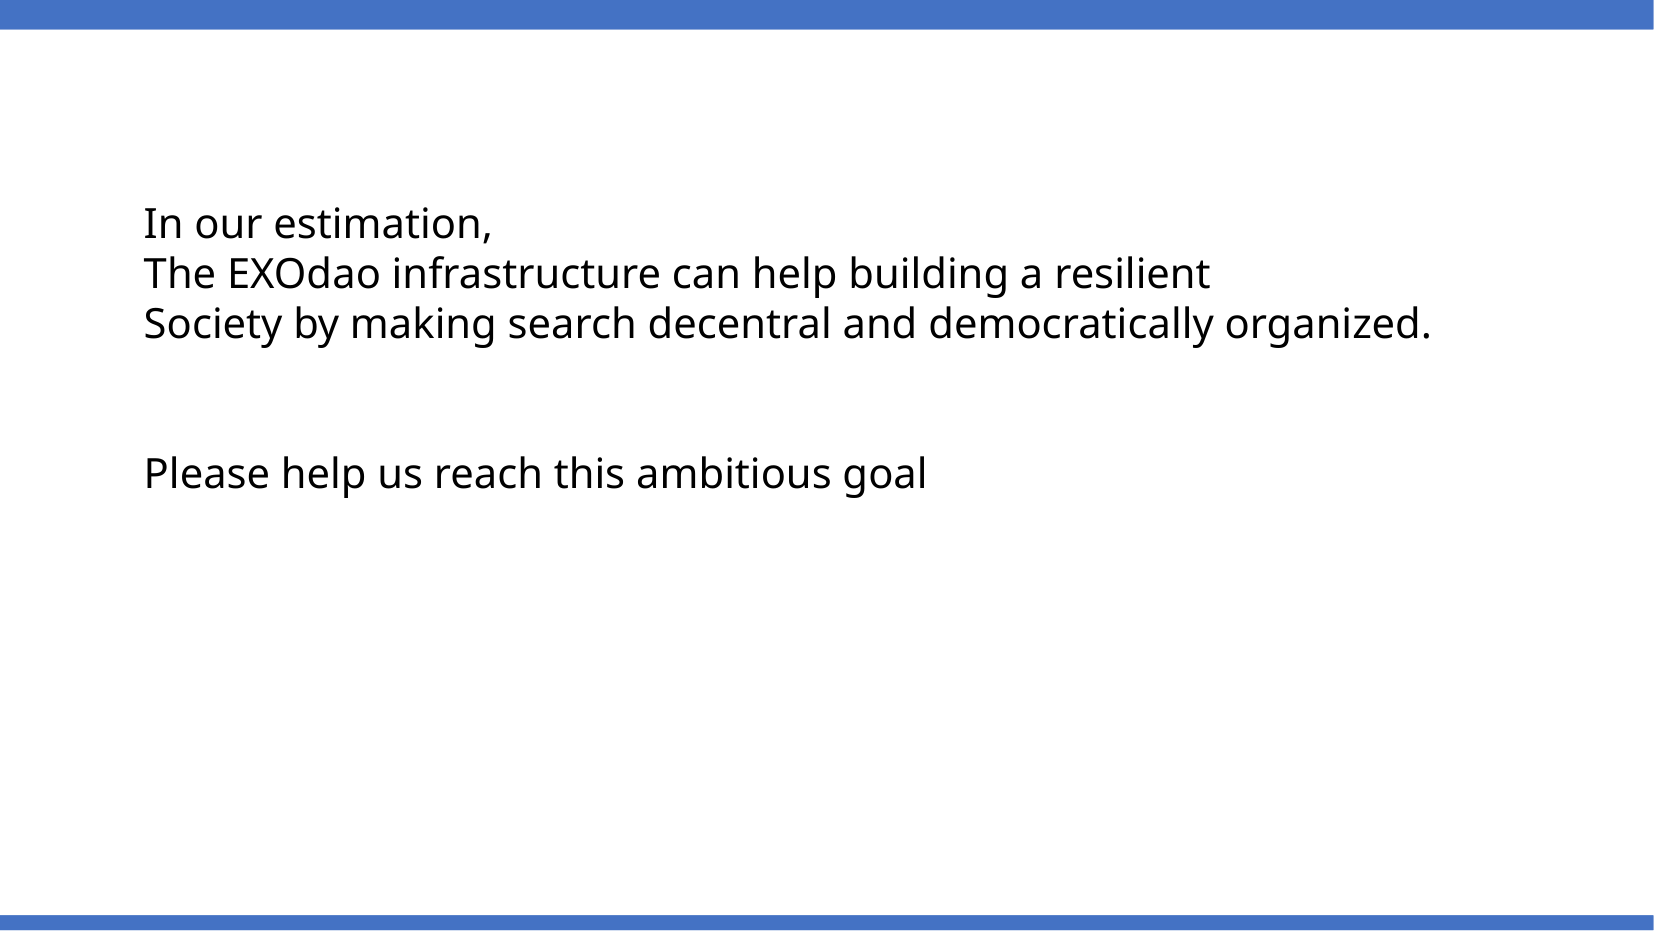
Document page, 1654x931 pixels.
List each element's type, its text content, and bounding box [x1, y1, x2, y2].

text_box In our estimation, The EXOdao infrastructure can help building a resilient Society by making search decentral and democratically organized. Please help us reach this ambitious goal [137, 140, 1439, 723]
subtitle [82, 103, 1571, 824]
